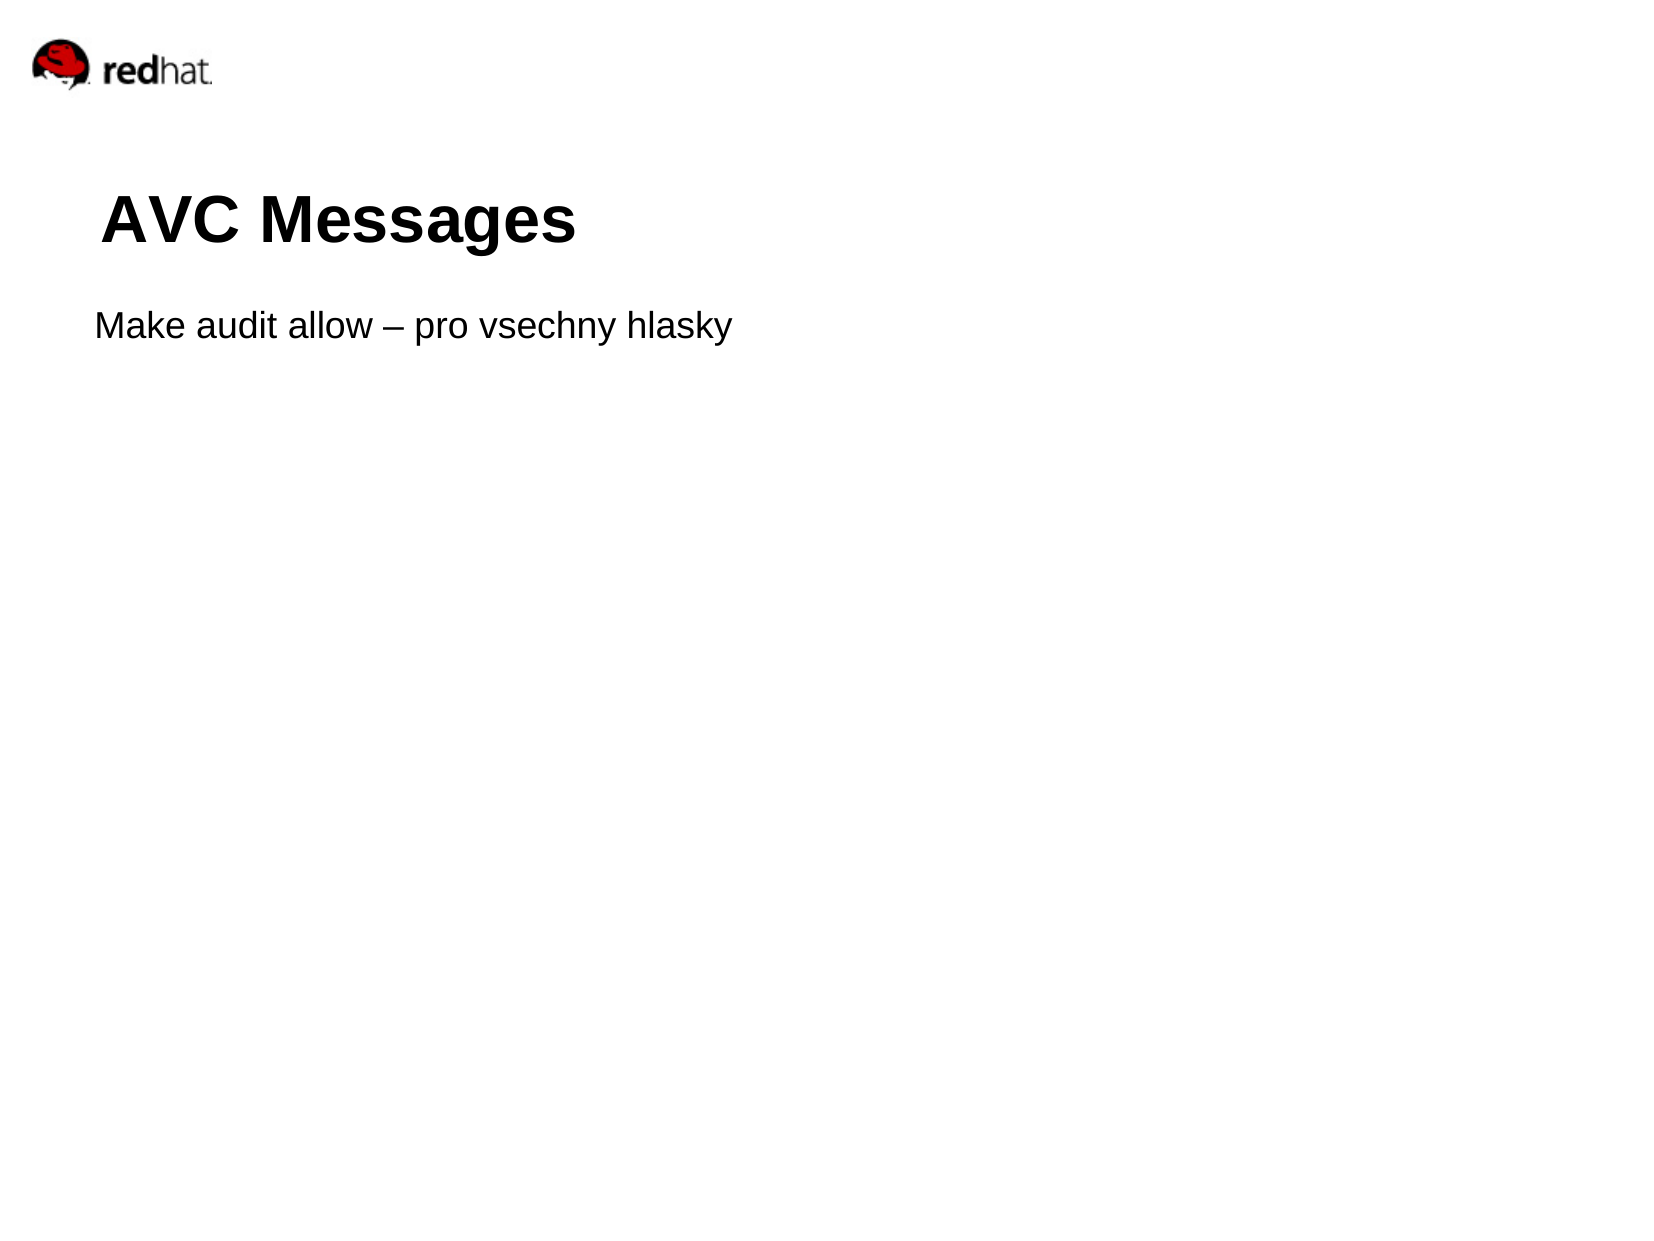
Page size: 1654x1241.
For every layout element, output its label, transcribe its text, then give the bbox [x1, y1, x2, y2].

title AVC Messages [100, 164, 1506, 275]
picture [31, 37, 212, 98]
list Make audit allow – pro vsechny hlasky [94, 304, 1500, 1174]
